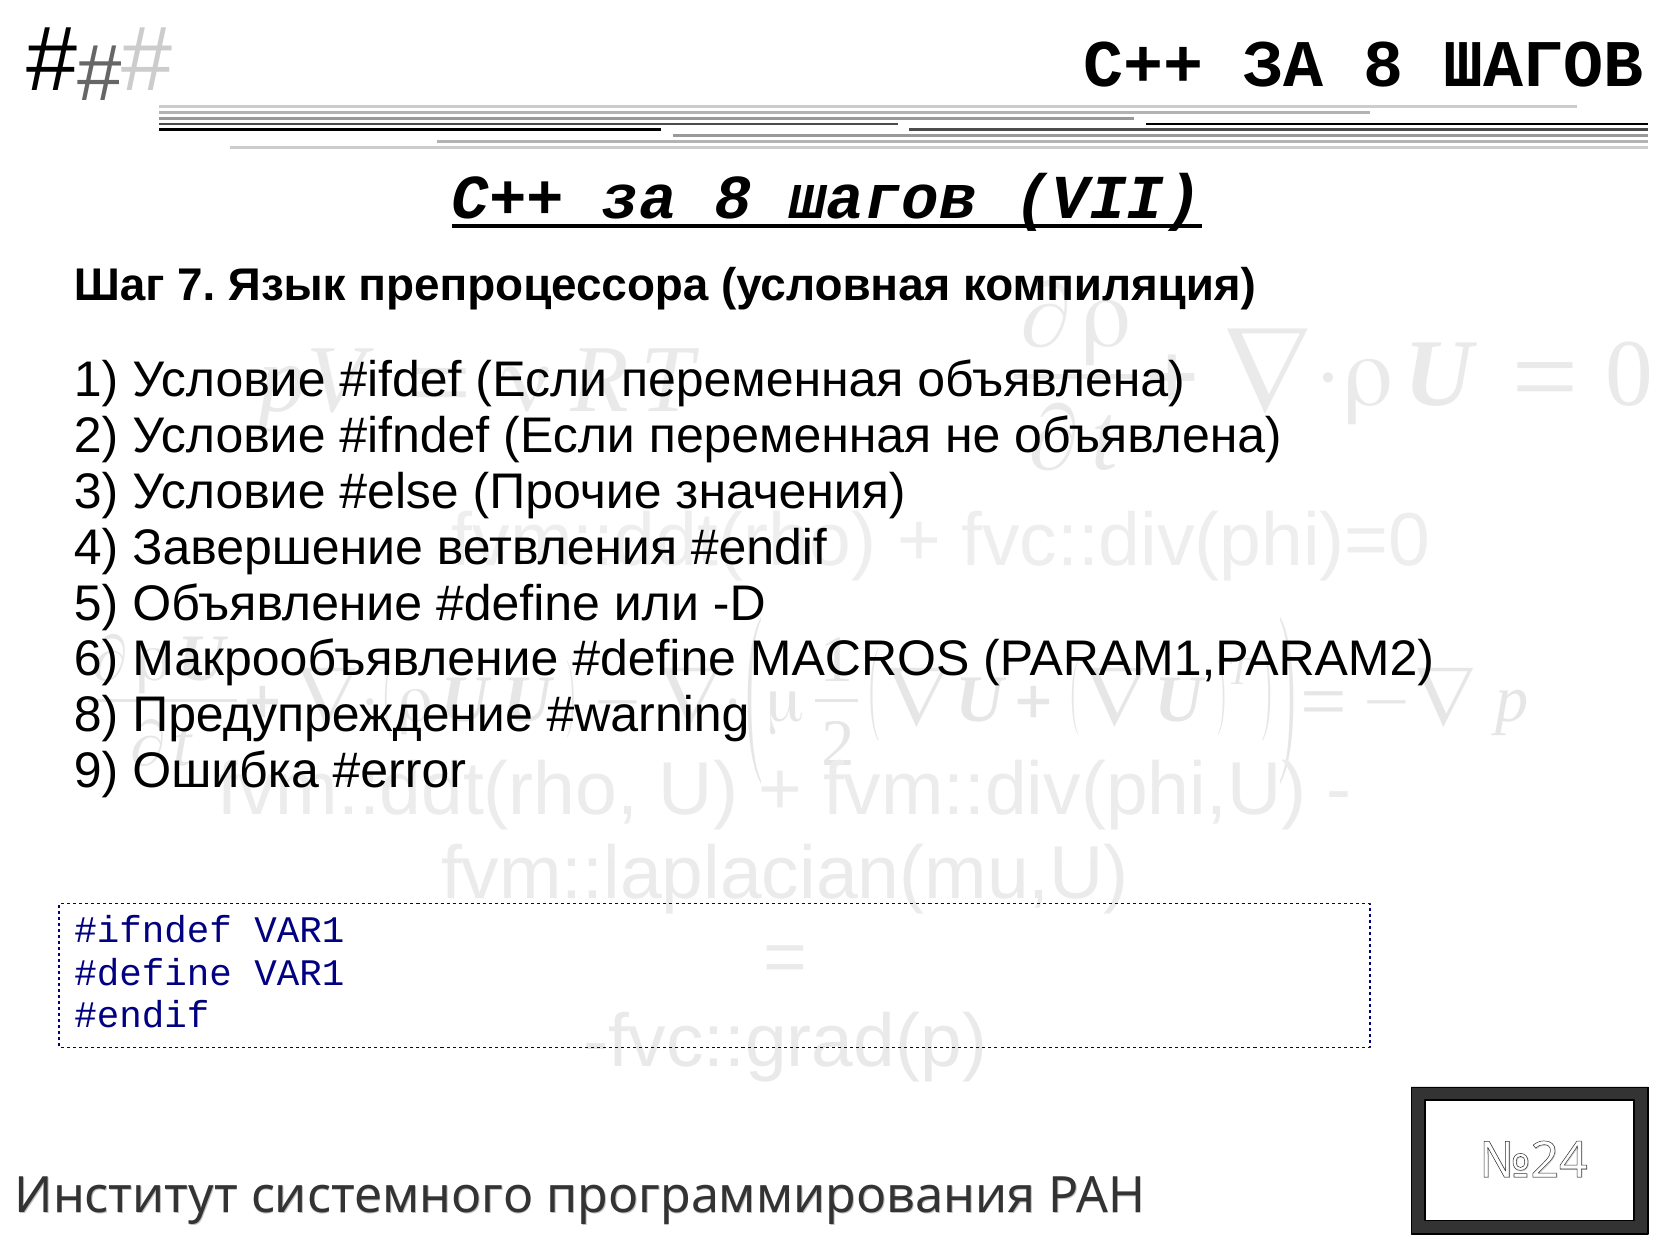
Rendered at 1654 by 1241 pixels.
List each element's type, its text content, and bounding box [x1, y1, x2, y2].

text_box Шаг 7. Язык препроцессора (условная компиляция) 1) Условие #ifdef (Если переменная объявлена) 2) Условие #ifndef (Если переменная не объявлена) 3) Условие #else (Прочие значения) 4) Завершение ветвления #endif 5) Объявление #define или -D 6) Макрообъявление #define MACROS (PARAM1,PARAM2) 8) Предупреждение #warning 9) Ошибка #error [59, 251, 1595, 903]
text_box #ifndef VAR1 #define VAR1 #endif [59, 903, 1371, 1048]
title C++ за 8 шагов (VII) [0, 147, 1654, 257]
